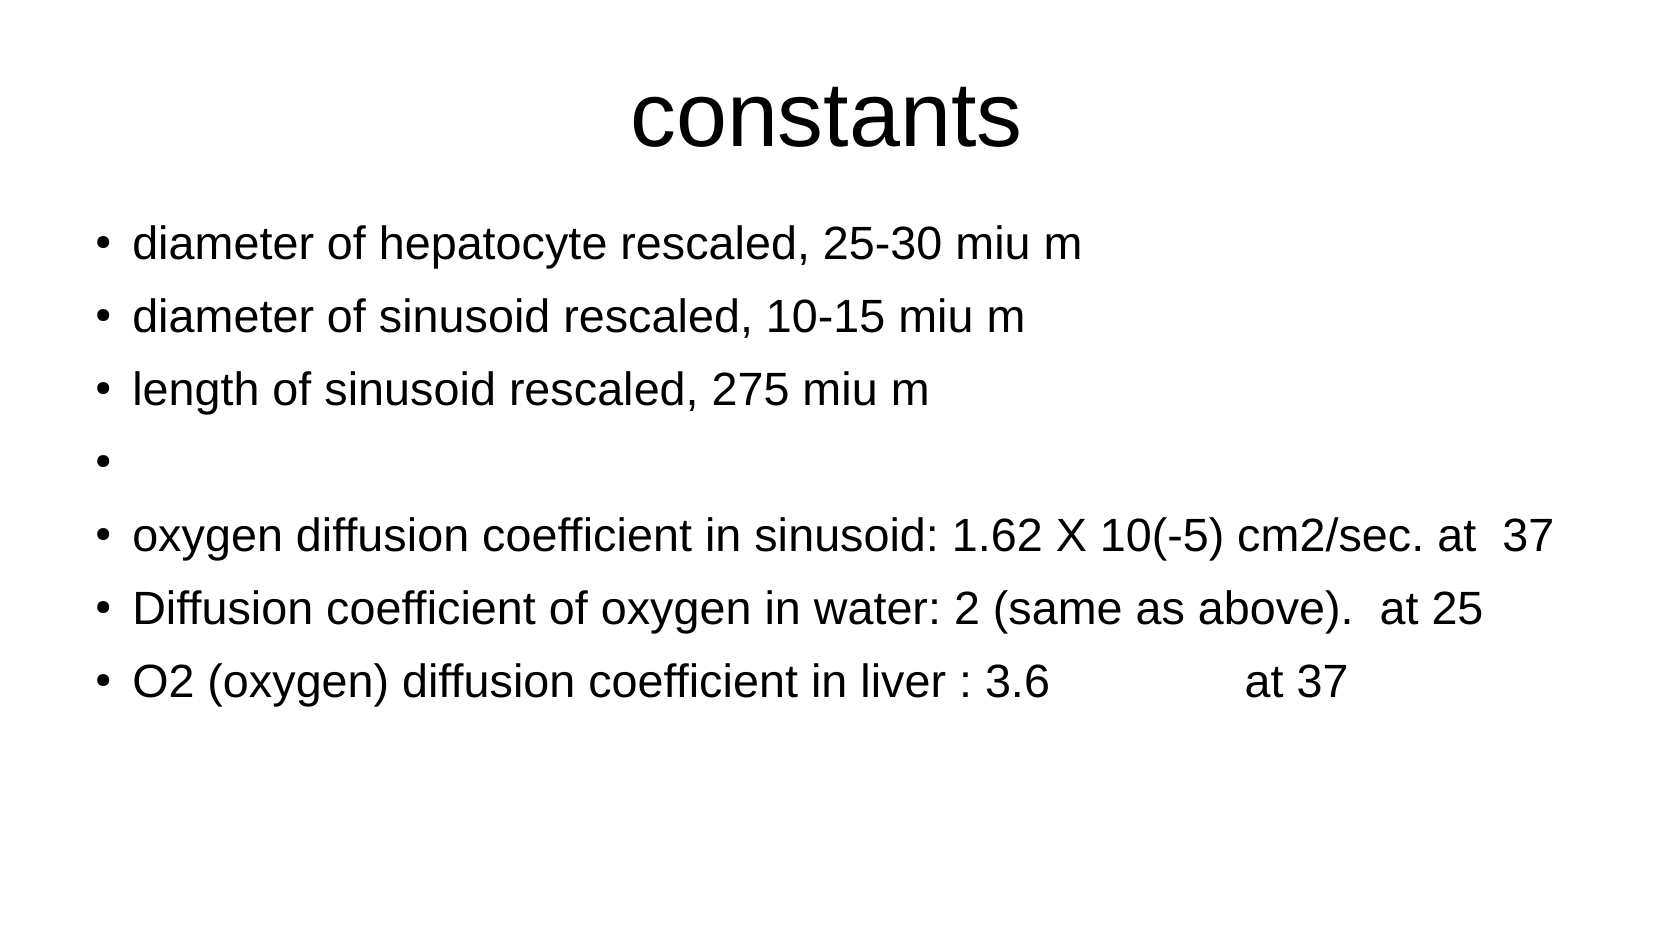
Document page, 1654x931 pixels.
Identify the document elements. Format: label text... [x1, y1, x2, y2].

list diameter of hepatocyte rescaled, 25-30 miu m diameter of sinusoid rescaled, 10-15 miu m length of sinusoid rescaled, 275 miu m oxygen diffusion coefficient in sinusoid: 1.62 X 10(-5) cm2/sec. at 37 Diffusion coefficient of oxygen in water: 2 (same as above). at 25 O2 (oxygen) diffusion coefficient in liver : 3.6 at 37 [82, 217, 1571, 758]
title constants [82, 37, 1571, 193]
